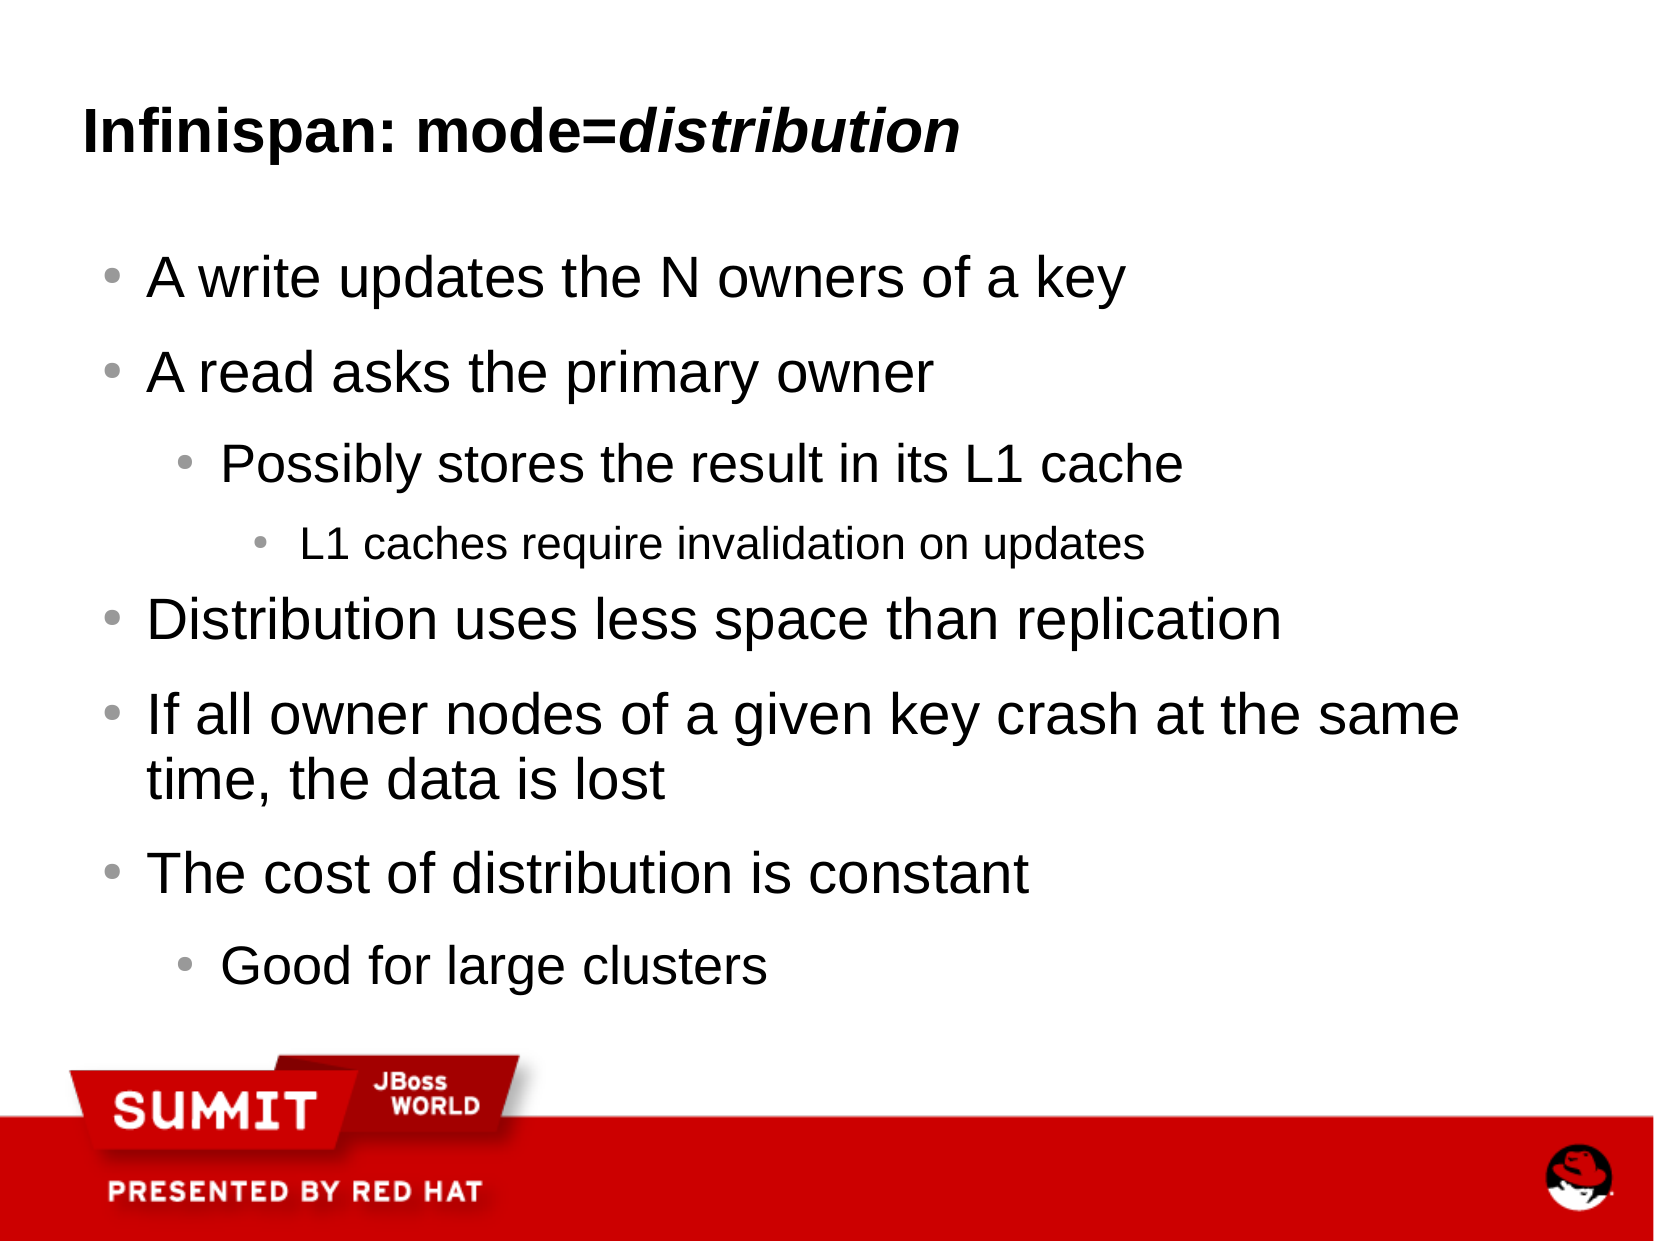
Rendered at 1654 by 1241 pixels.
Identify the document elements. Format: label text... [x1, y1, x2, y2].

picture [0, 1043, 1654, 1241]
title Infinispan: mode=distribution [82, 37, 1571, 226]
list A write updates the N owners of a key A read asks the primary owner Possibly stores the result in its L1 cache L1 caches require invalidation on updates Distribution uses less space than replication If all owner nodes of a given key crash at the same time, the data is lost The cost of distribution is constant Good for large clusters [86, 244, 1576, 1039]
